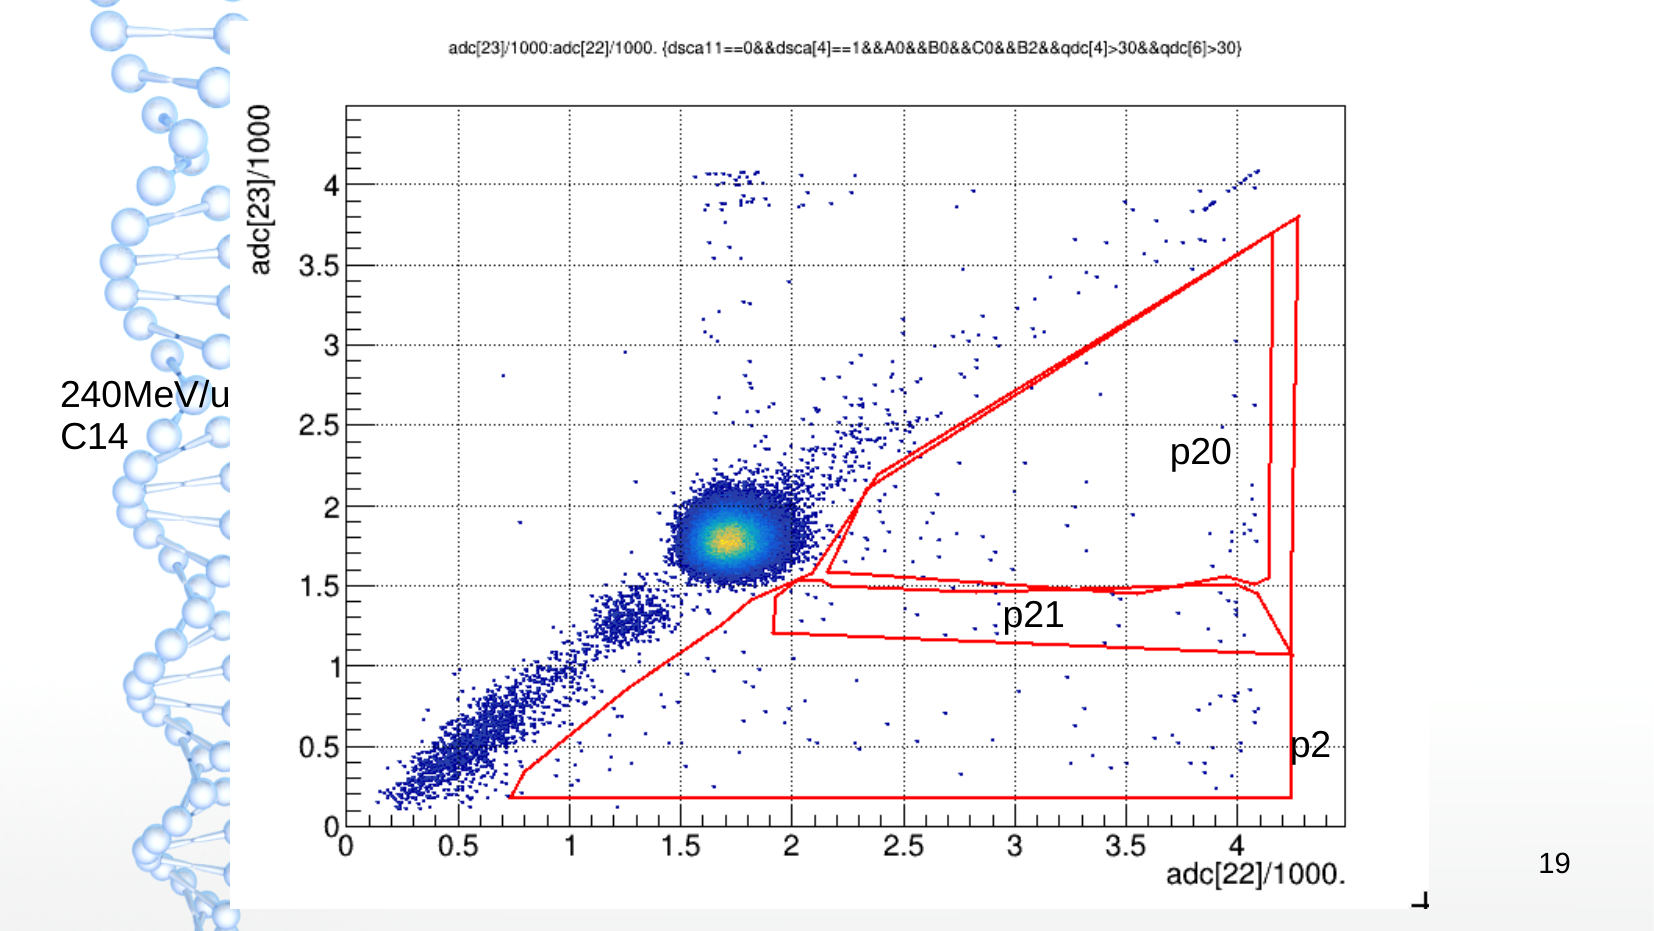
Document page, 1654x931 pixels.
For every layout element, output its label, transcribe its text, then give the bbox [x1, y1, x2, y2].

text_box 240MeV/u C14 [45, 365, 285, 466]
text_box p2 [1275, 715, 1396, 773]
picture [0, 0, 1654, 931]
text_box p20 [1155, 423, 1276, 481]
text_box p21 [987, 585, 1108, 643]
